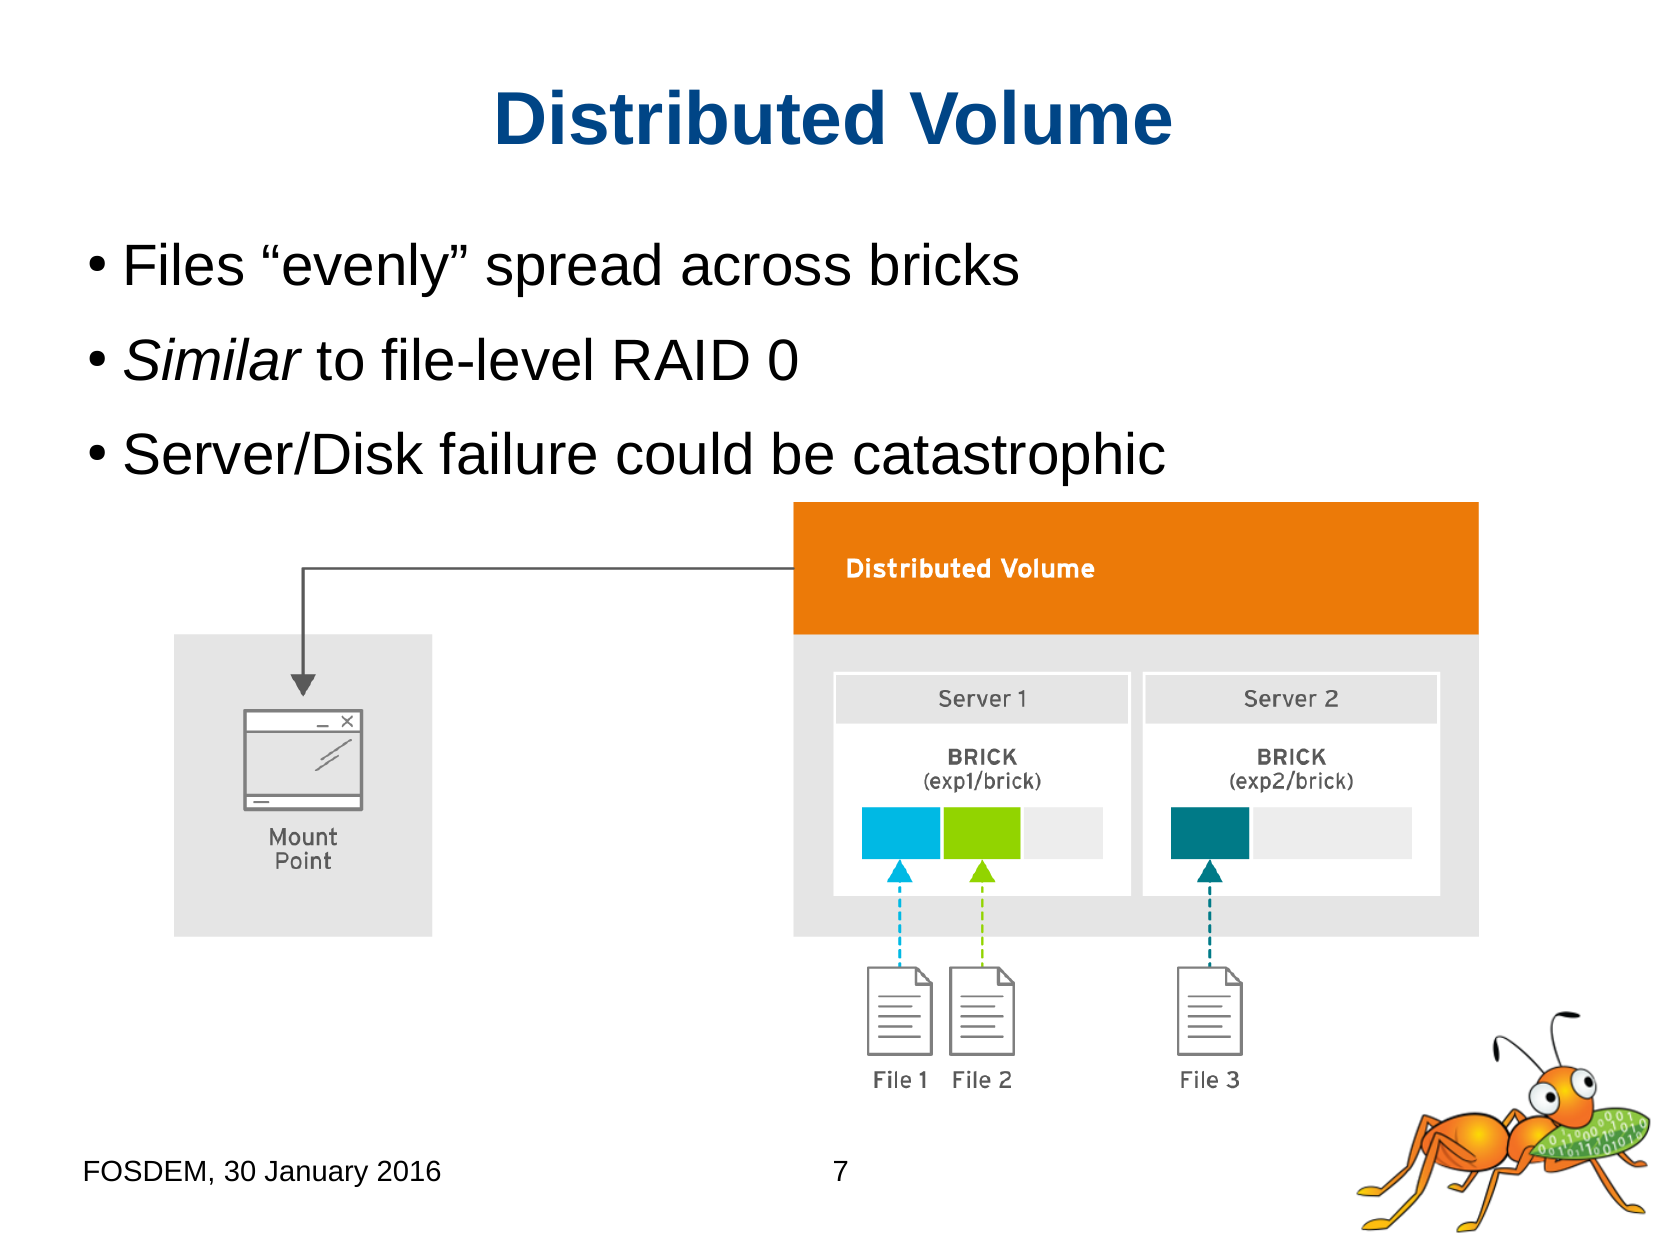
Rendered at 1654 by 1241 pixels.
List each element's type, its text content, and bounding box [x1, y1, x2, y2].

list Files “evenly” spread across bricks Similar to file-level RAID 0 Server/Disk failure could be catastrophic [86, 232, 1576, 1111]
title Distributed Volume [90, 15, 1579, 223]
picture [174, 502, 1654, 1235]
